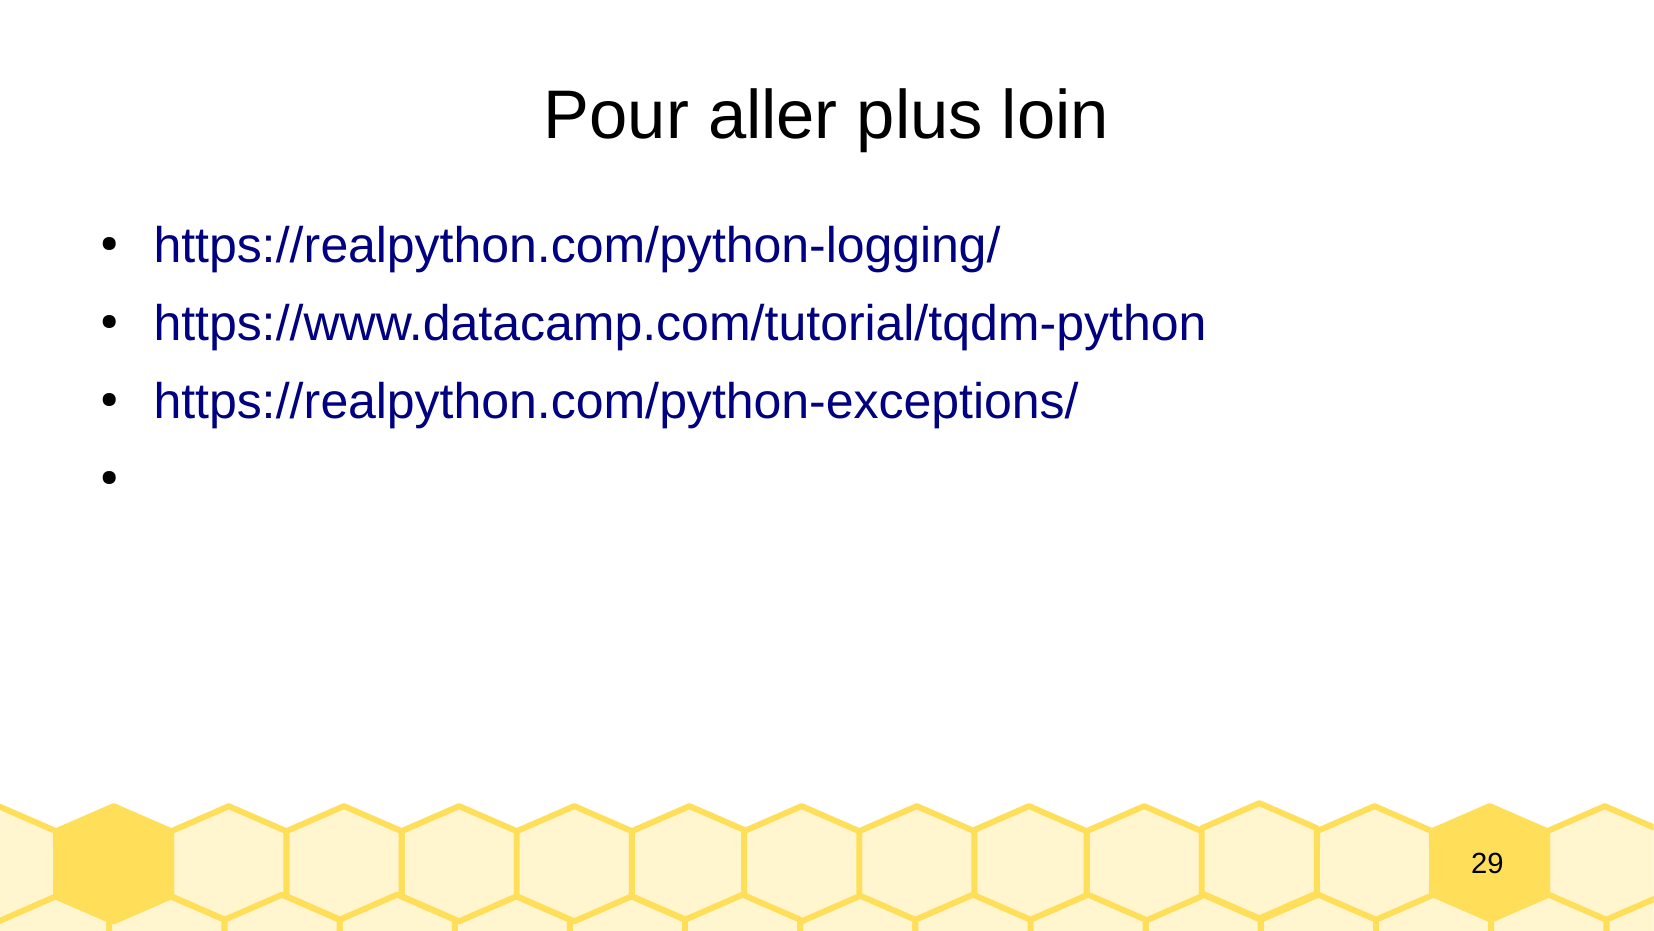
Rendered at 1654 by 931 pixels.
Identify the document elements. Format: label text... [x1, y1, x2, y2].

title Pour aller plus loin [82, 37, 1571, 193]
list https://realpython.com/python-logging/ https://www.datacamp.com/tutorial/tqdm-python https://realpython.com/python-exceptions/ [82, 217, 1571, 758]
